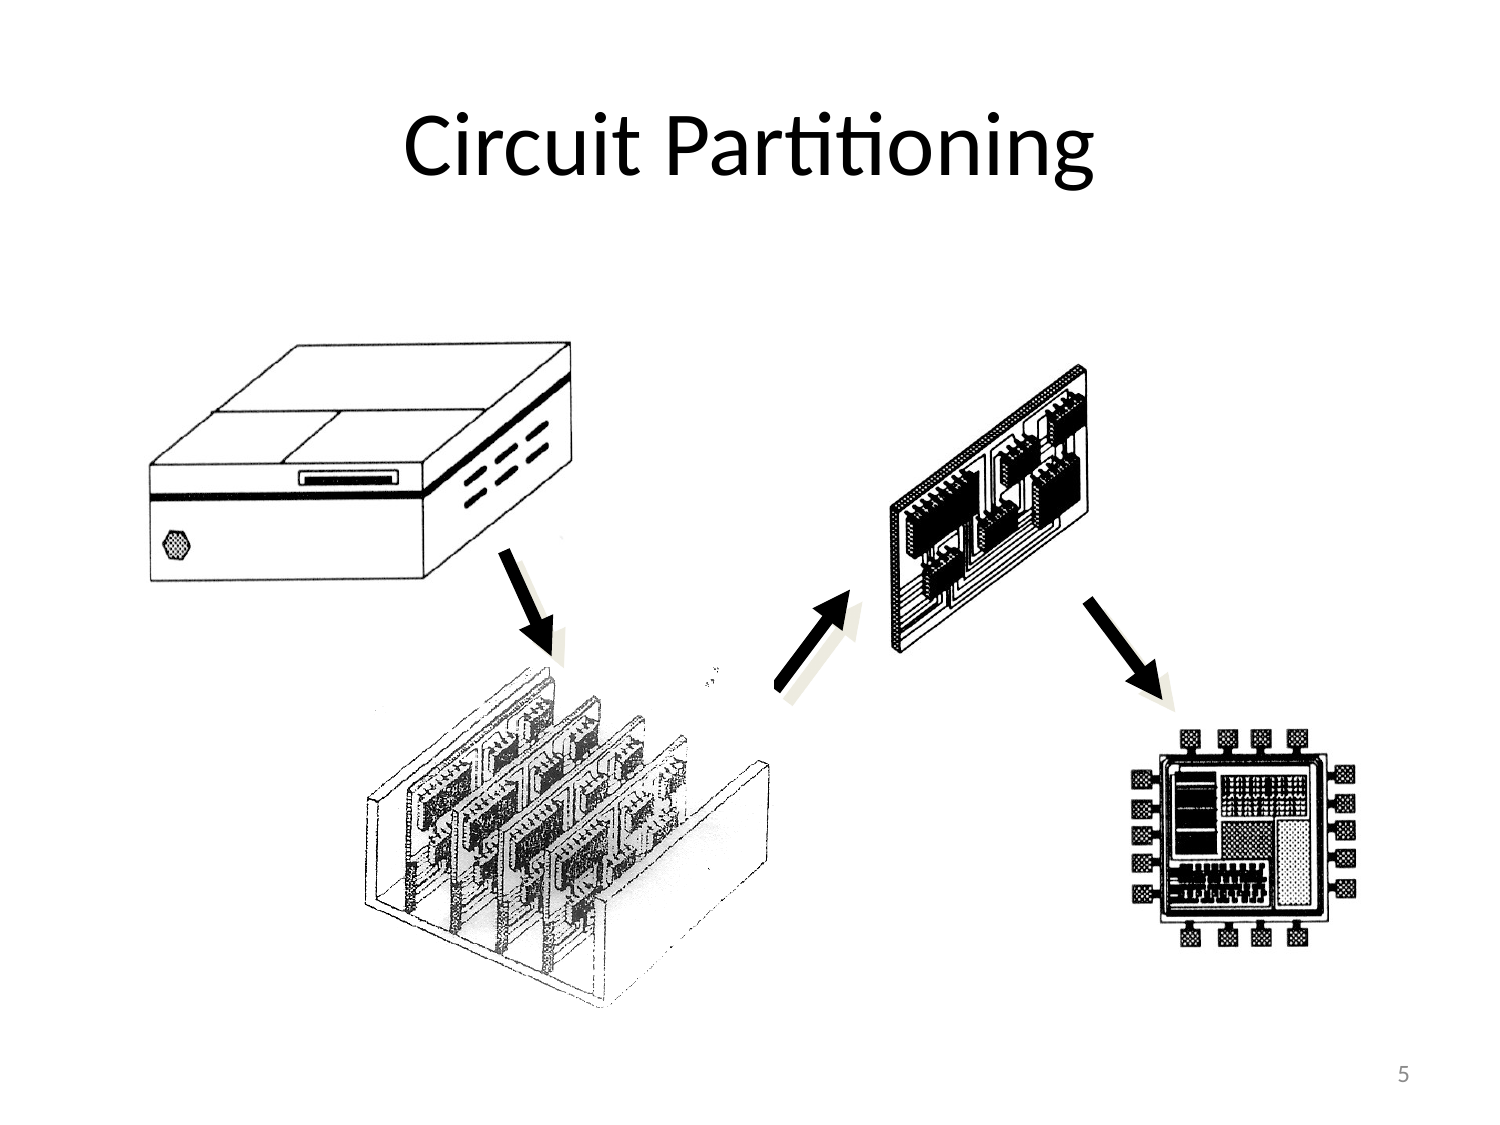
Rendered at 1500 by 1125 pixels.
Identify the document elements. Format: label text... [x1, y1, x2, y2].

slide_number <number> [1074, 1042, 1425, 1103]
picture [363, 667, 774, 1008]
picture [849, 339, 1129, 678]
picture [1100, 699, 1390, 978]
picture [125, 305, 600, 613]
title Circuit Partitioning [75, 45, 1425, 233]
